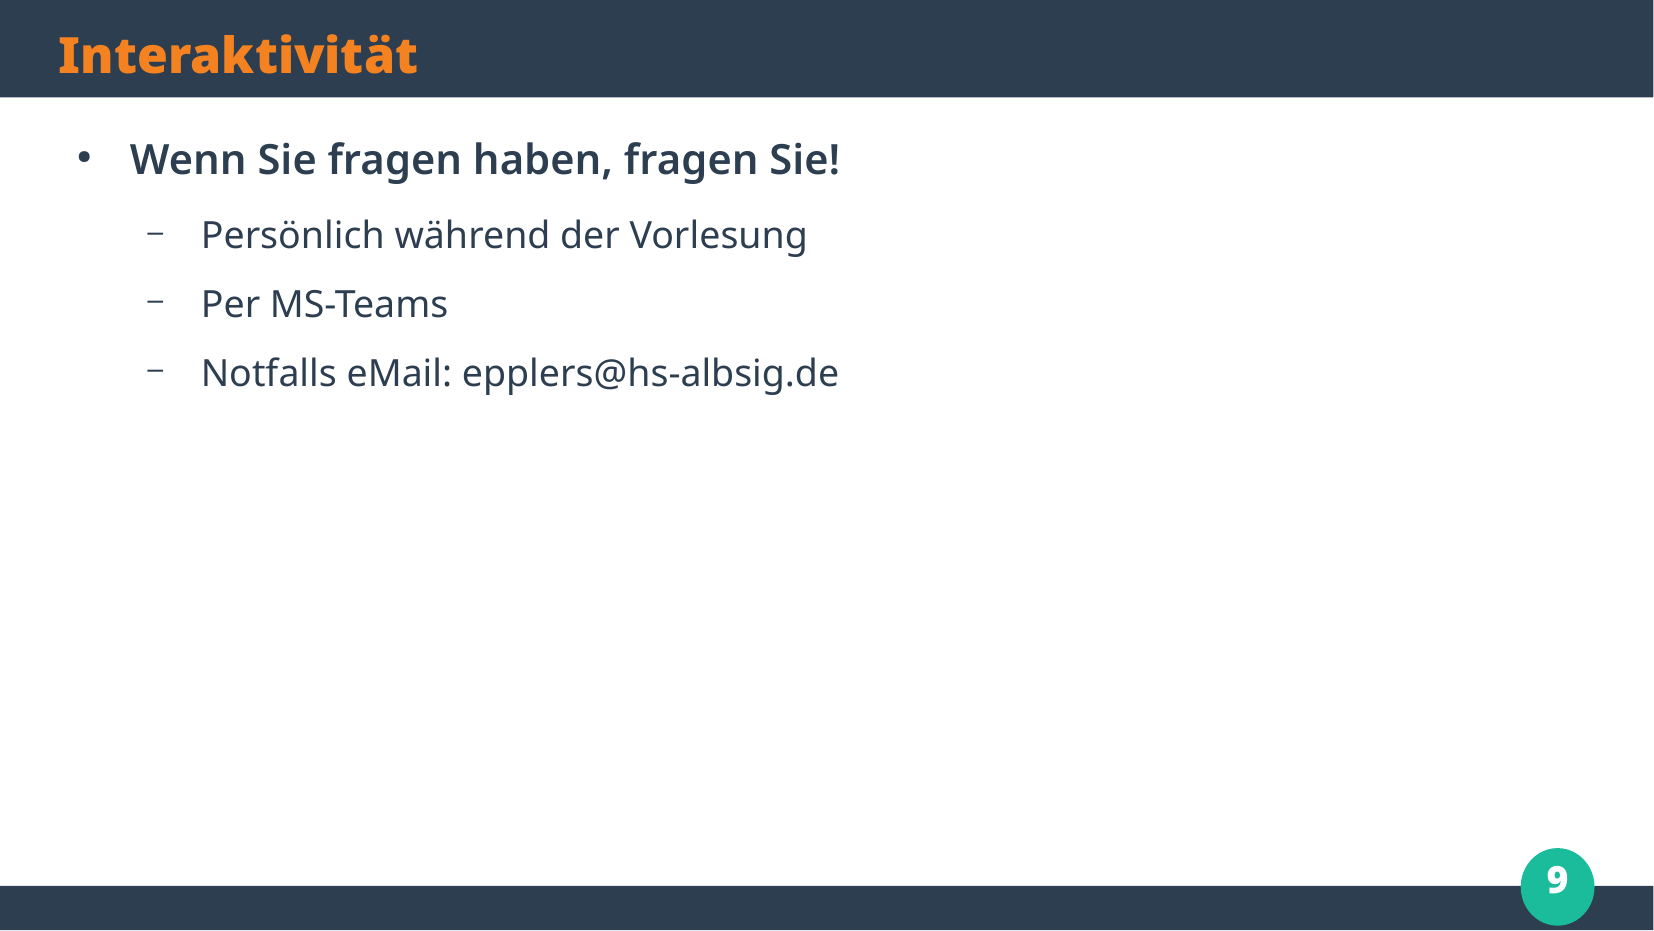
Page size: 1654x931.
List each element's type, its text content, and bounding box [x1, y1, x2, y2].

list Wenn Sie fragen haben, fragen Sie! Persönlich während der Vorlesung Per MS-Teams Notfalls eMail: epplers@hs-albsig.de [59, 129, 1595, 864]
title Interaktivität [59, 8, 1595, 89]
